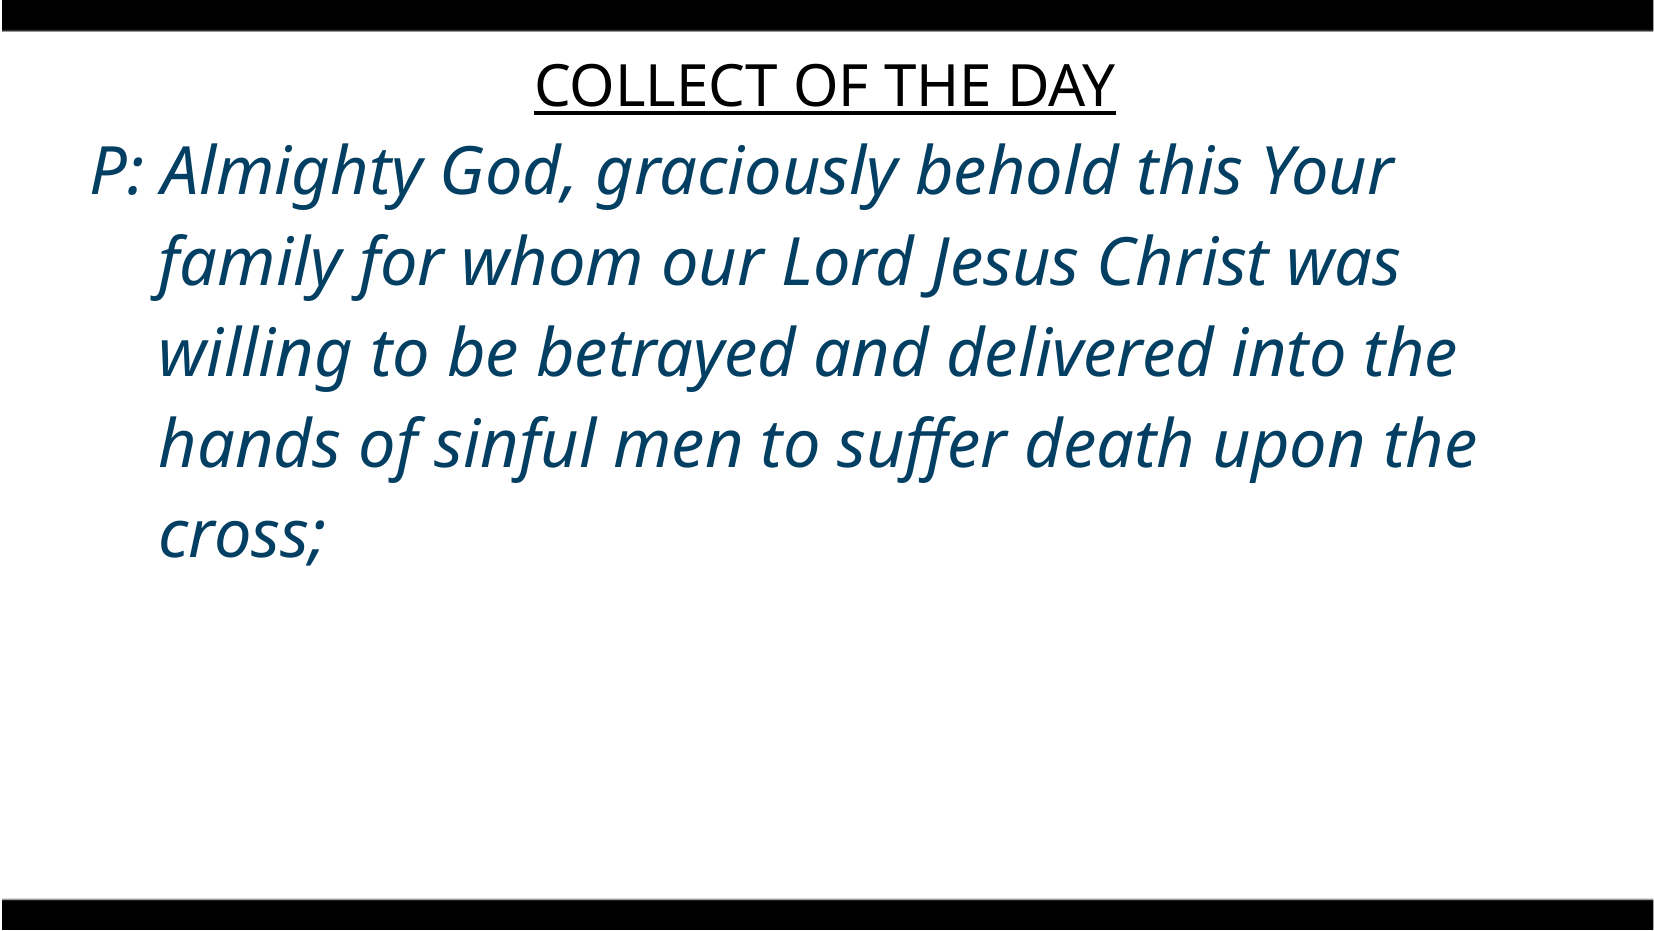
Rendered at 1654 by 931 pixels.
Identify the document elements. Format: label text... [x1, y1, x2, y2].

picture [2, 0, 1654, 930]
text_box Collect of the Day P: Almighty God, graciously behold this Your family for whom our Lord Jesus Christ was willing to be betrayed and delivered into the hands of sinful men to suffer death upon the cross; [75, 36, 1576, 573]
